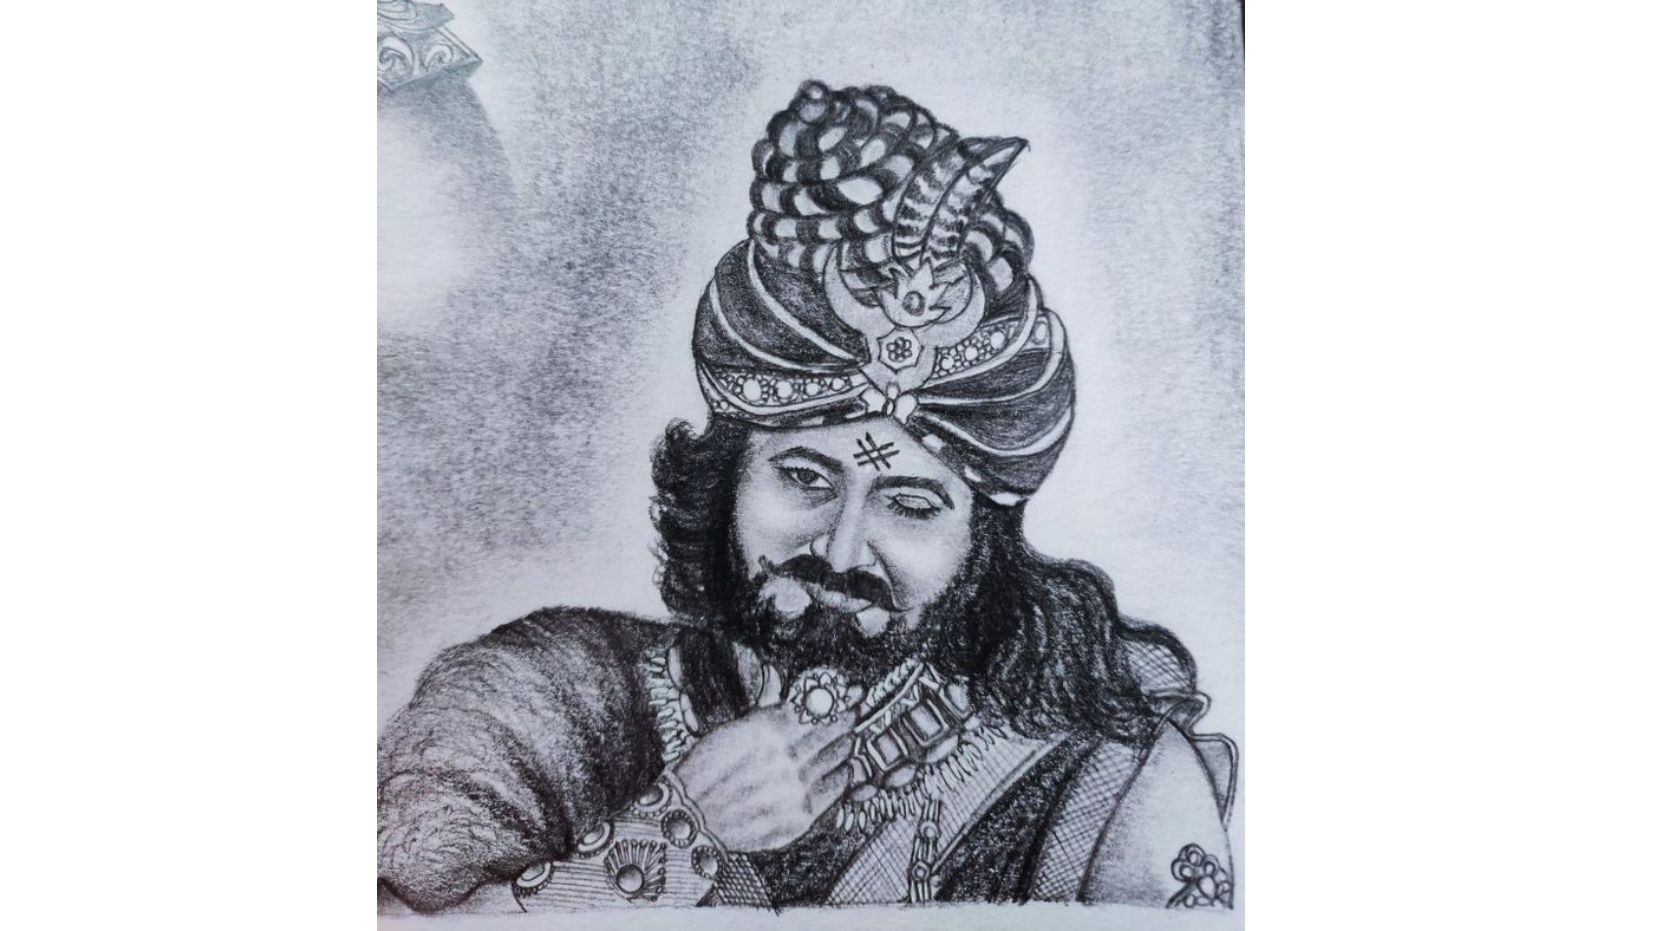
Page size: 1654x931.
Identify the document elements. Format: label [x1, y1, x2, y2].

picture [377, 0, 1245, 931]
